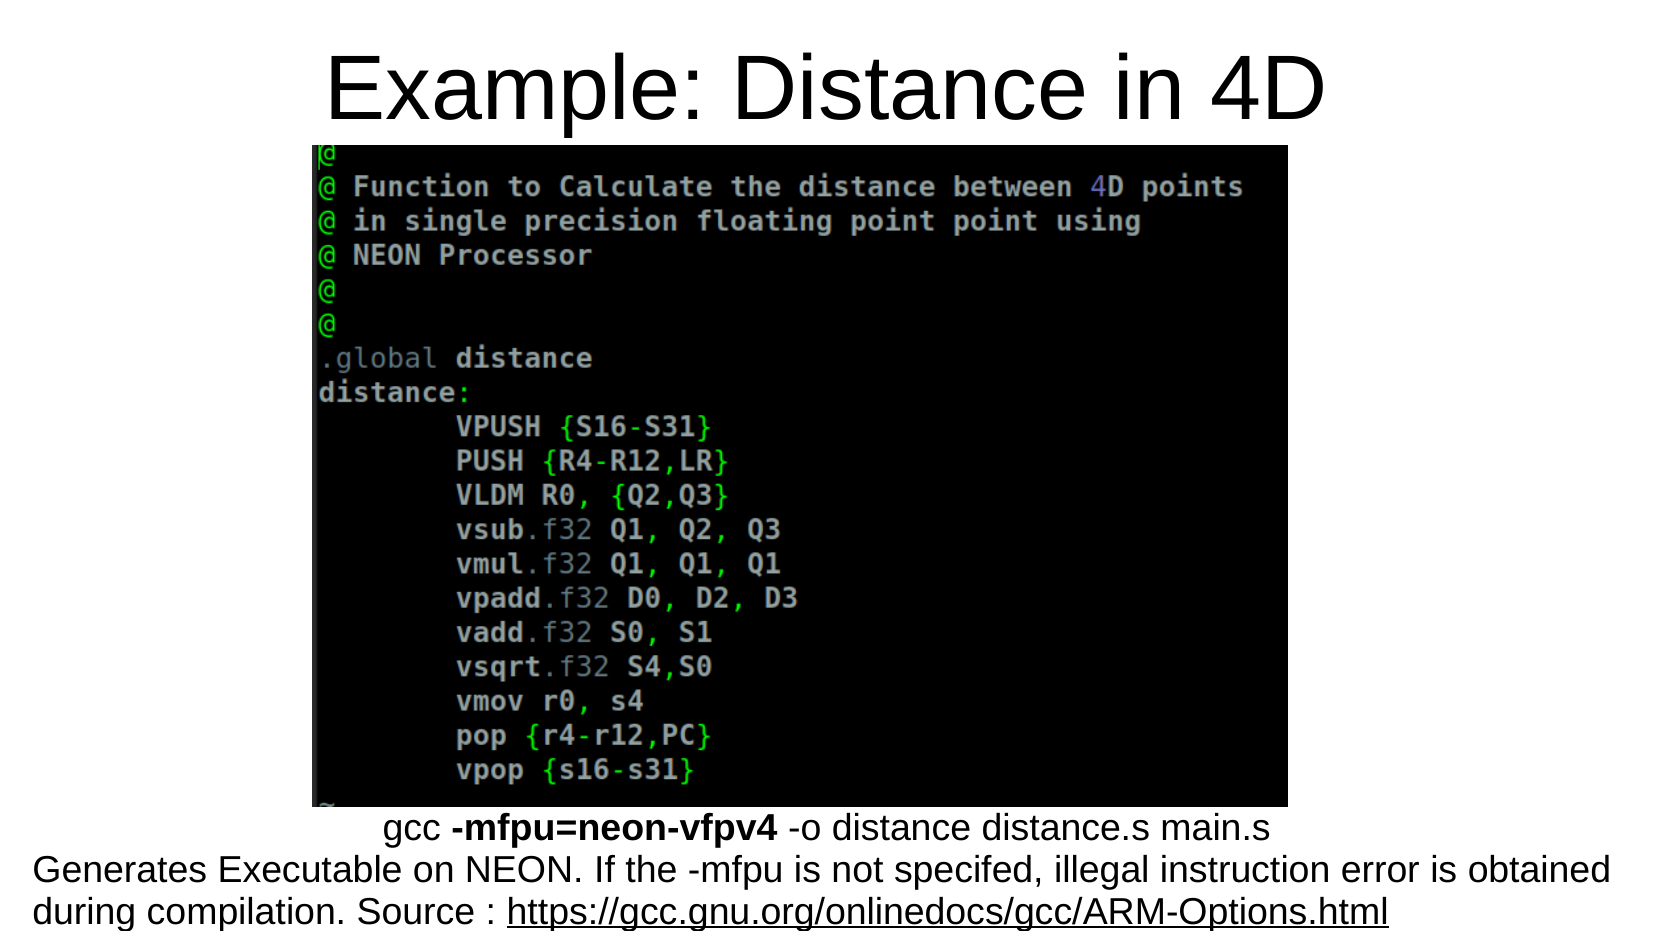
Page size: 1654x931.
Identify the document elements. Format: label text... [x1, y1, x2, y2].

picture [312, 145, 1288, 798]
title Example: Distance in 4D [82, 10, 1571, 166]
text_box gcc -mfpu=neon-vfpv4 -o distance distance.s main.s Generates Executable on NEON. If the -mfpu is not specifed, illegal instruction error is obtained during compilation. Source : https://gcc.gnu.org/onlinedocs/gcc/ARM-Options.html [17, 798, 1636, 931]
